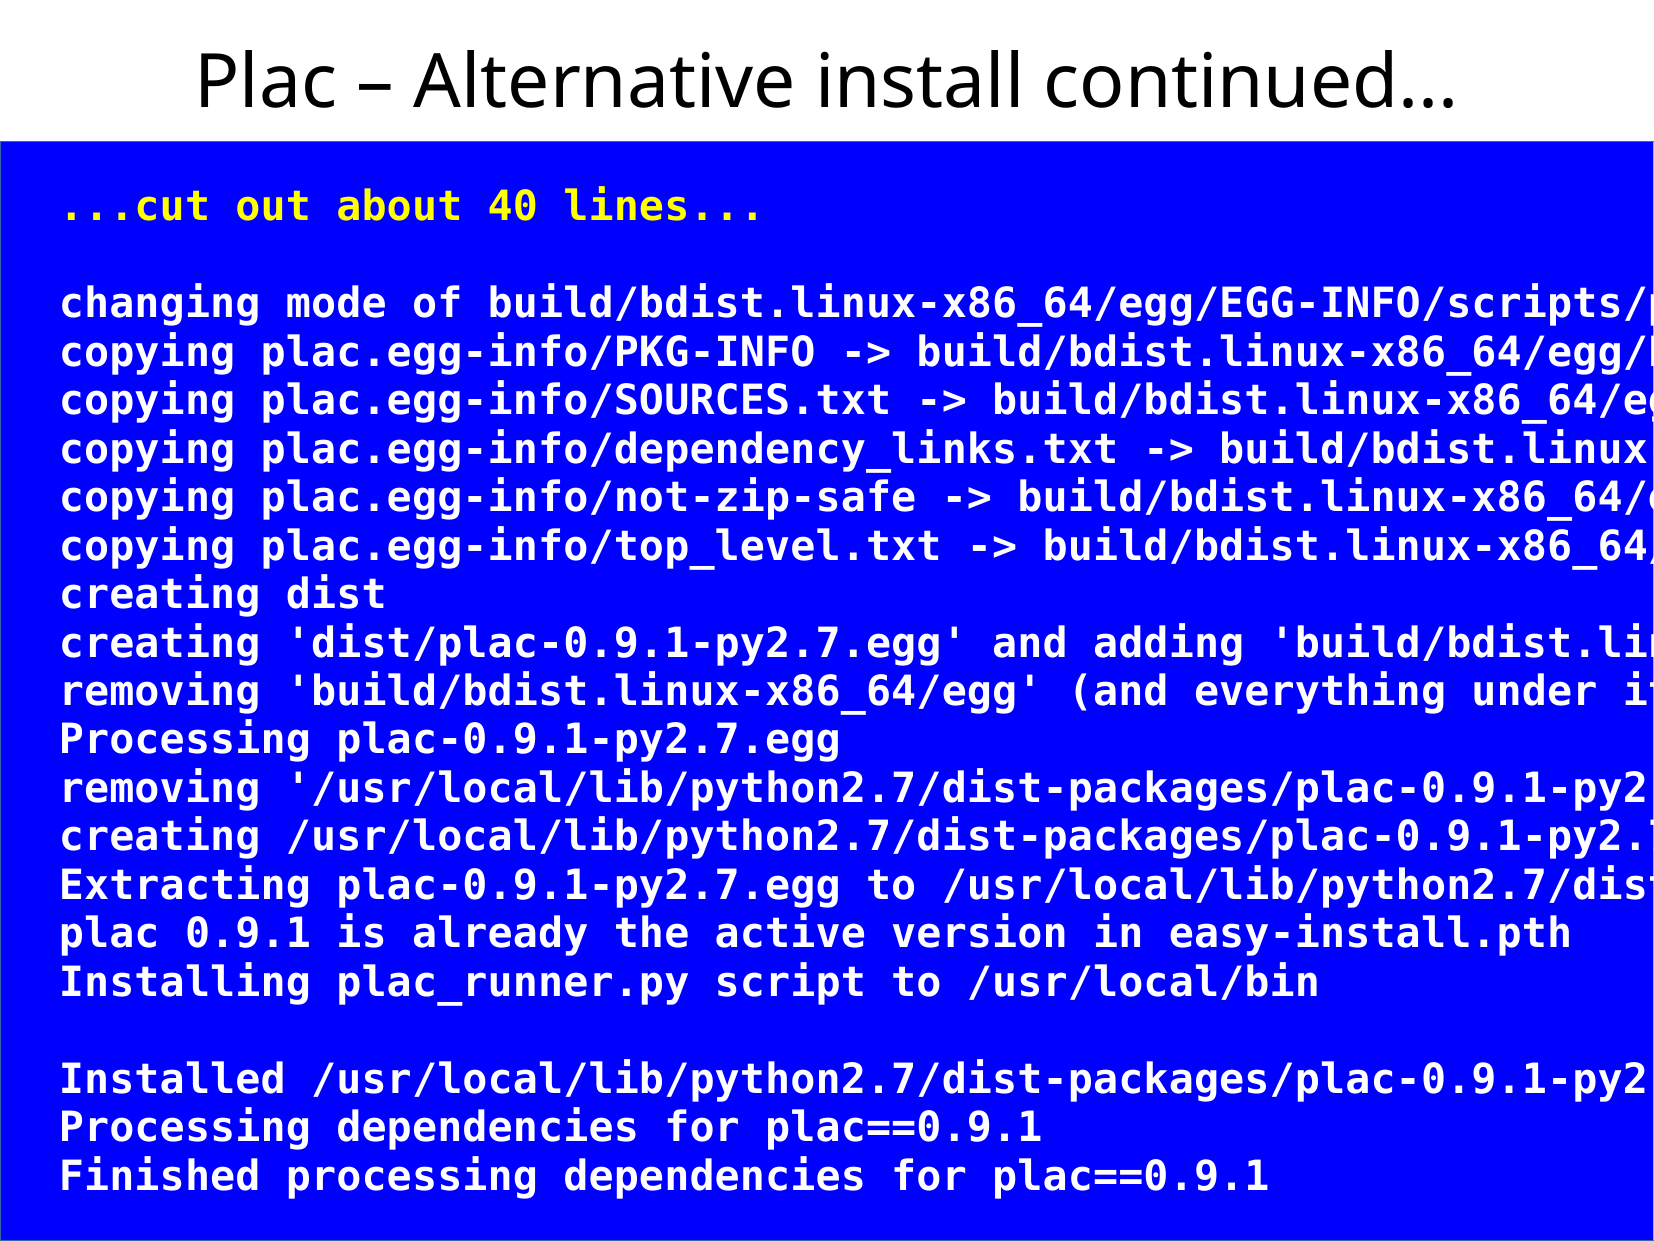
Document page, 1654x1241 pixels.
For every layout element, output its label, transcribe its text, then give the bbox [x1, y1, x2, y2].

text_box ...cut out about 40 lines... changing mode of build/bdist.linux-x86_64/egg/EGG-INFO/scripts/plac_runner.py to 755 copying plac.egg-info/PKG-INFO -> build/bdist.linux-x86_64/egg/EGG-INFO copying plac.egg-info/SOURCES.txt -> build/bdist.linux-x86_64/egg/EGG-INFO copying plac.egg-info/dependency_links.txt -> build/bdist.linux-x86_64/egg/EGG-INFO copying plac.egg-info/not-zip-safe -> build/bdist.linux-x86_64/egg/EGG-INFO copying plac.egg-info/top_level.txt -> build/bdist.linux-x86_64/egg/EGG-INFO creating dist creating 'dist/plac-0.9.1-py2.7.egg' and adding 'build/bdist.linux-x86_64/egg' to it removing 'build/bdist.linux-x86_64/egg' (and everything under it) Processing plac-0.9.1-py2.7.egg removing '/usr/local/lib/python2.7/dist-packages/plac-0.9.1-py2.7.egg' creating /usr/local/lib/python2.7/dist-packages/plac-0.9.1-py2.7.egg Extracting plac-0.9.1-py2.7.egg to /usr/local/lib/python2.7/dist-packages plac 0.9.1 is already the active version in easy-install.pth Installing plac_runner.py script to /usr/local/bin Installed /usr/local/lib/python2.7/dist-packages/plac-0.9.1-py2.7.egg Processing dependencies for plac==0.9.1 Finished processing dependencies for plac==0.9.1 [0, 141, 1654, 1241]
title Plac – Alternative install continued... [82, 36, 1571, 120]
